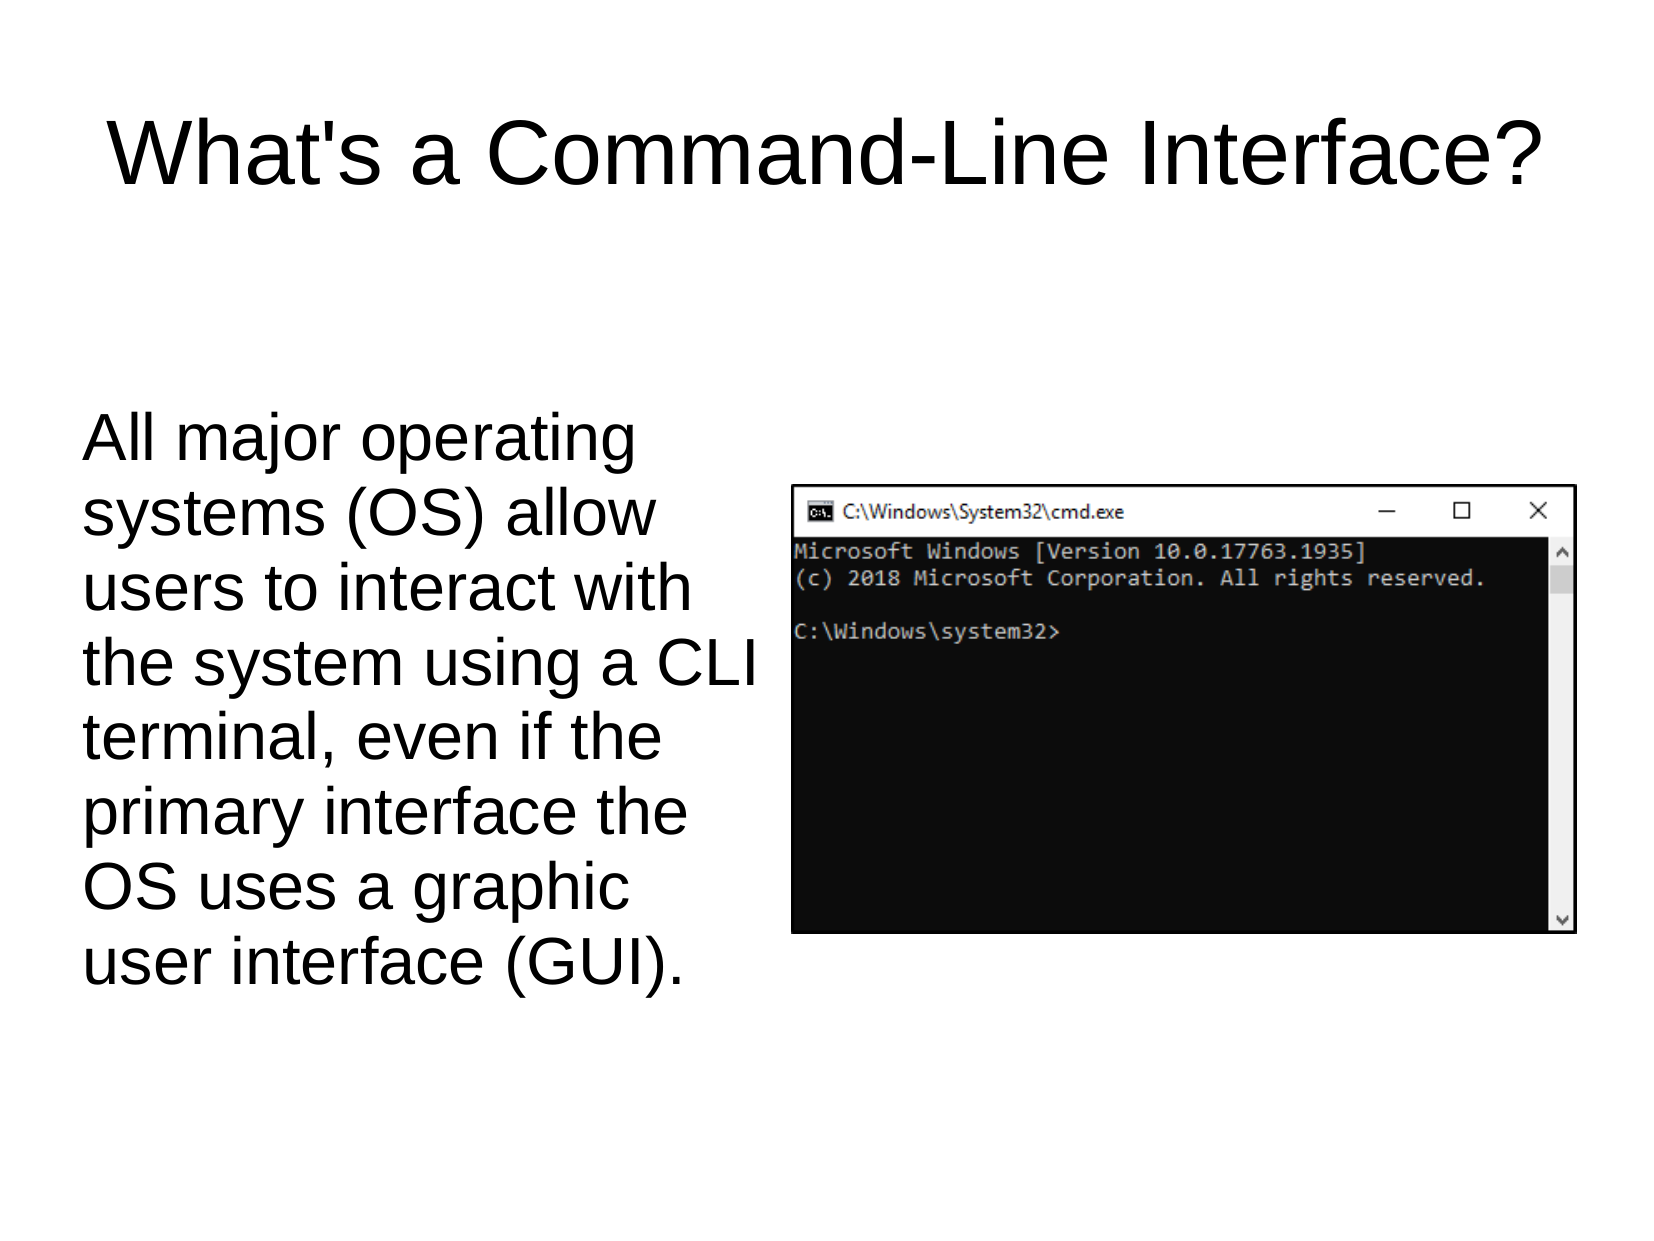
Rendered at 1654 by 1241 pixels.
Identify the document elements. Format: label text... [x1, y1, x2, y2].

subtitle All major operating systems (OS) allow users to interact with the system using a CLI terminal, even if the primary interface the OS uses a graphic user interface (GUI). [82, 290, 1571, 1109]
picture [791, 484, 1577, 934]
title What's a Command-Line Interface? [82, 49, 1571, 257]
